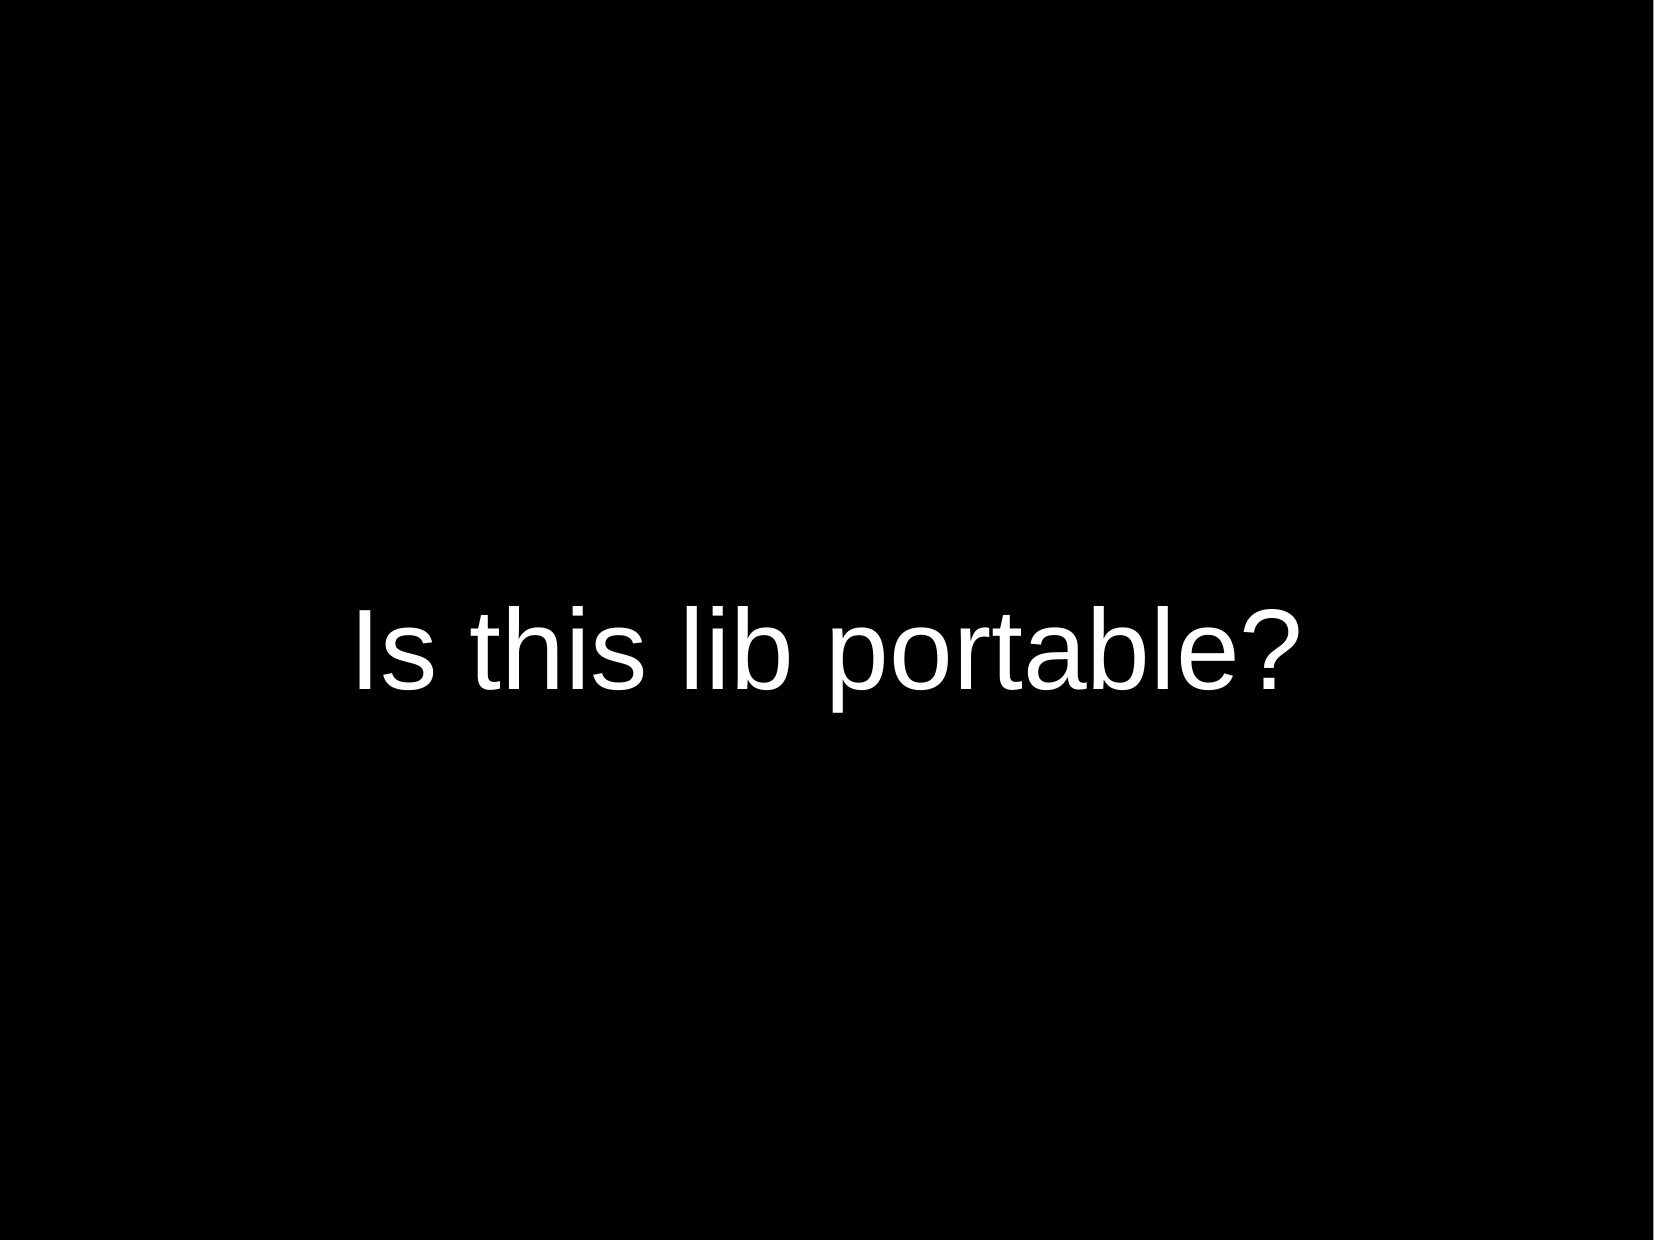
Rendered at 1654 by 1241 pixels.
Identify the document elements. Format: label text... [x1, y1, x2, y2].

text_box Is this lib portable? [0, 578, 1654, 733]
